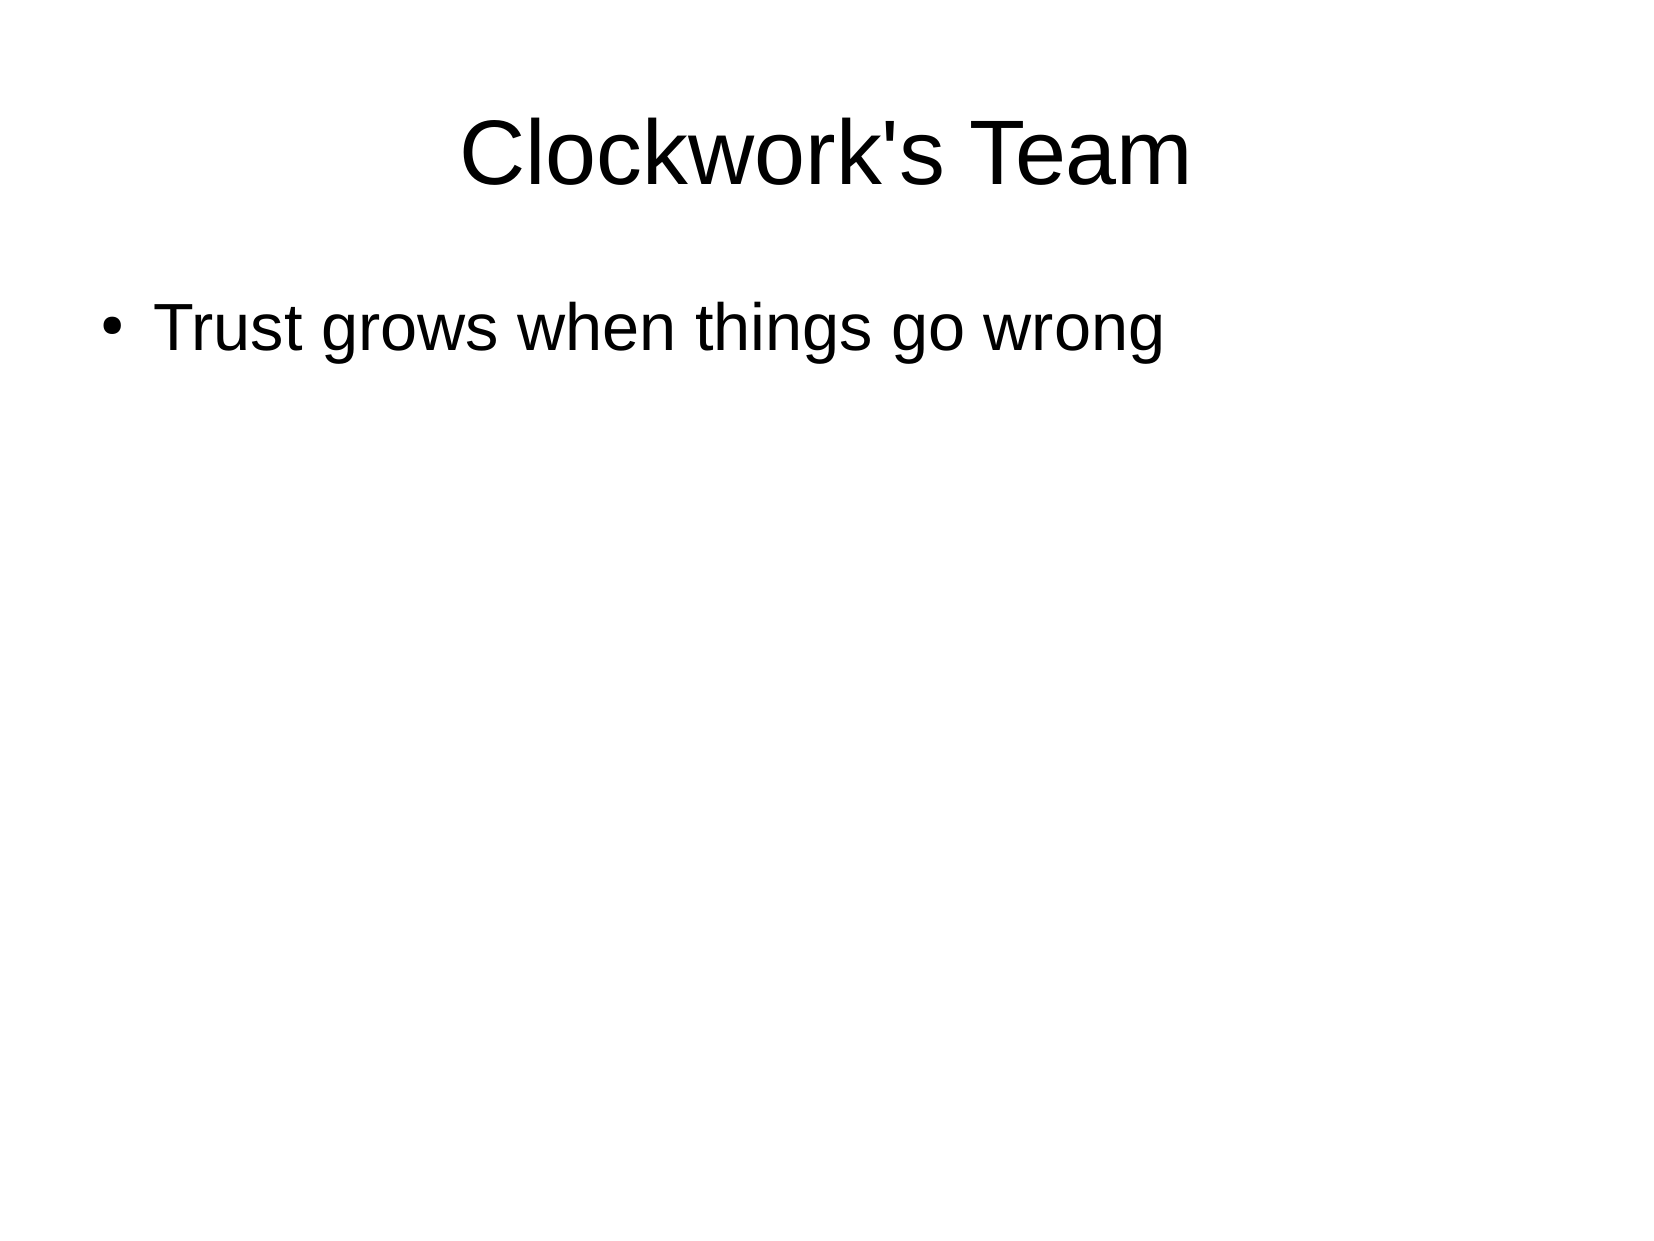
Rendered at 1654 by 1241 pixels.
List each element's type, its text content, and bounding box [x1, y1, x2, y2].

list Trust grows when things go wrong [82, 290, 1571, 1010]
title Clockwork's Team [82, 49, 1571, 257]
